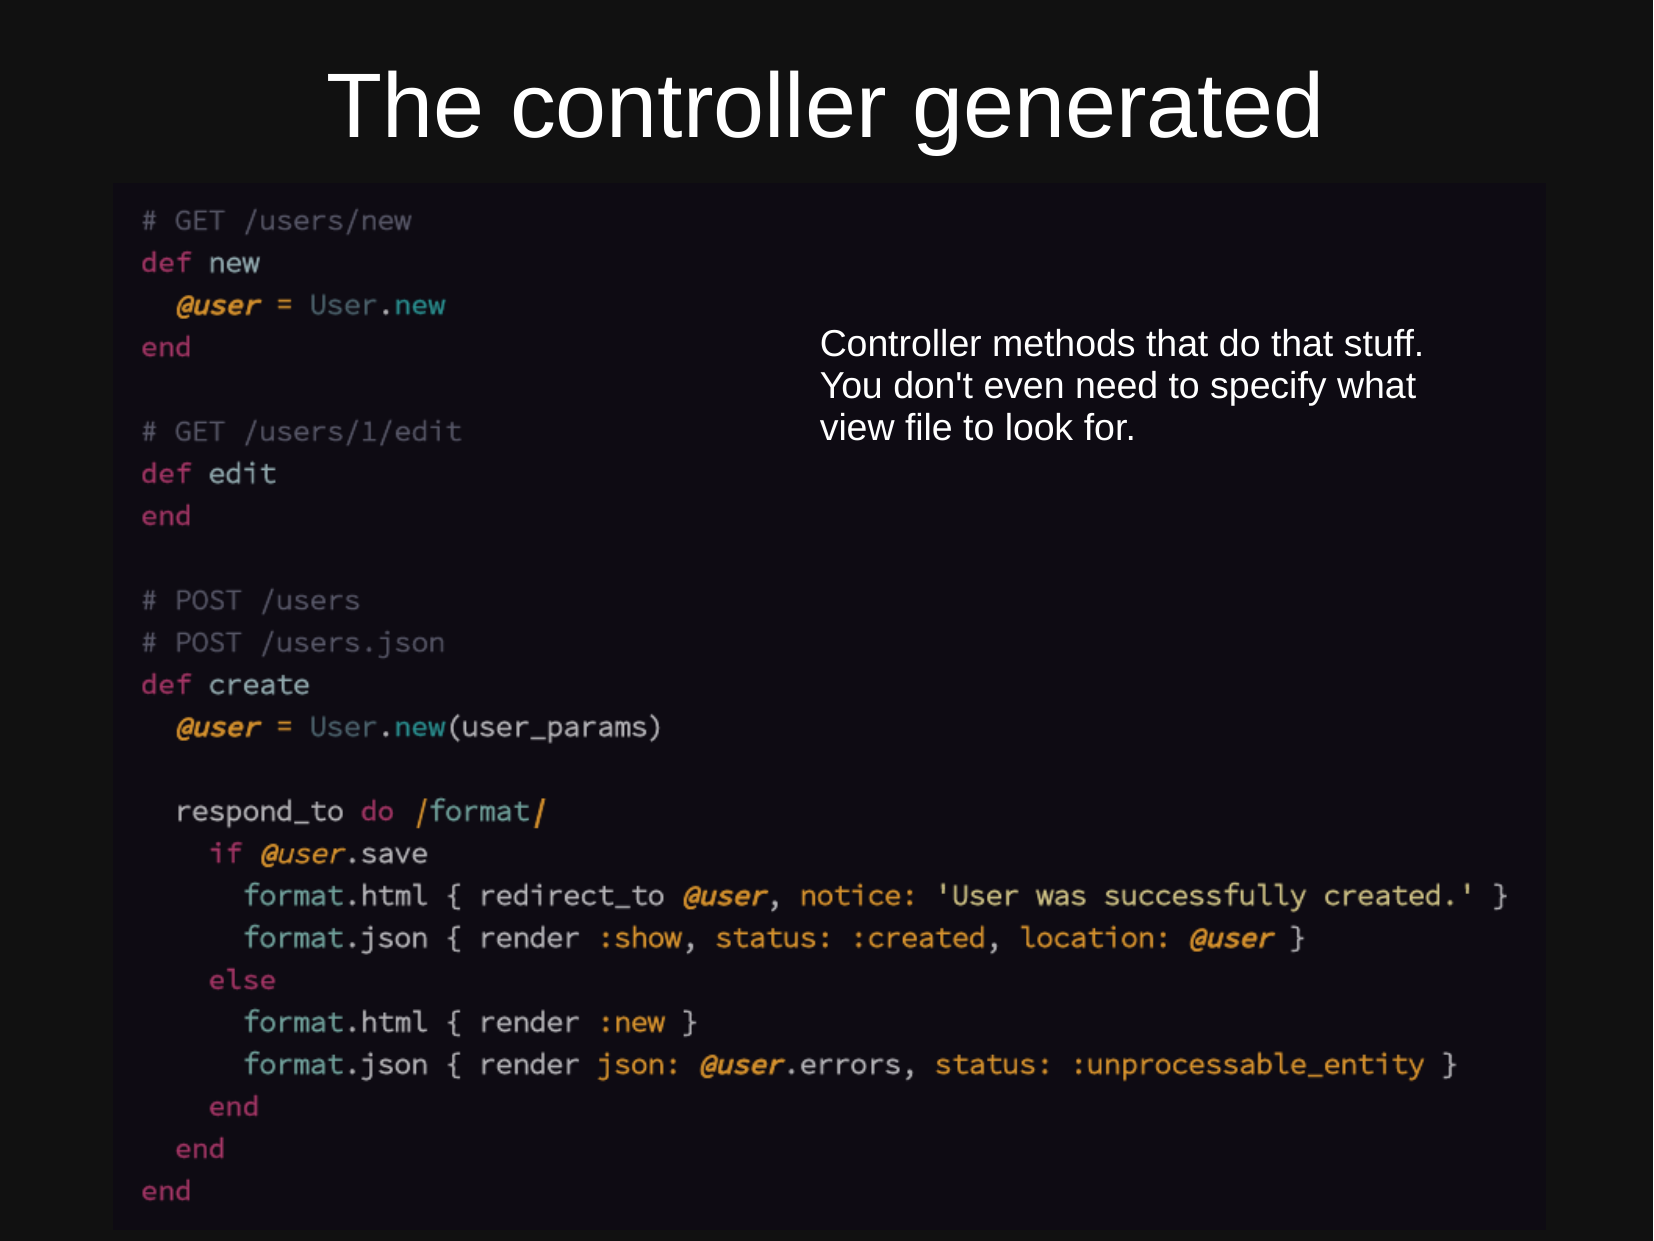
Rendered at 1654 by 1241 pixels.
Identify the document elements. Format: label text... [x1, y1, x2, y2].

text_box Controller methods that do that stuff. You don't even need to specify what view file to look for. [805, 315, 1441, 456]
title The controller generated [82, 2, 1571, 210]
picture [113, 183, 1546, 1231]
